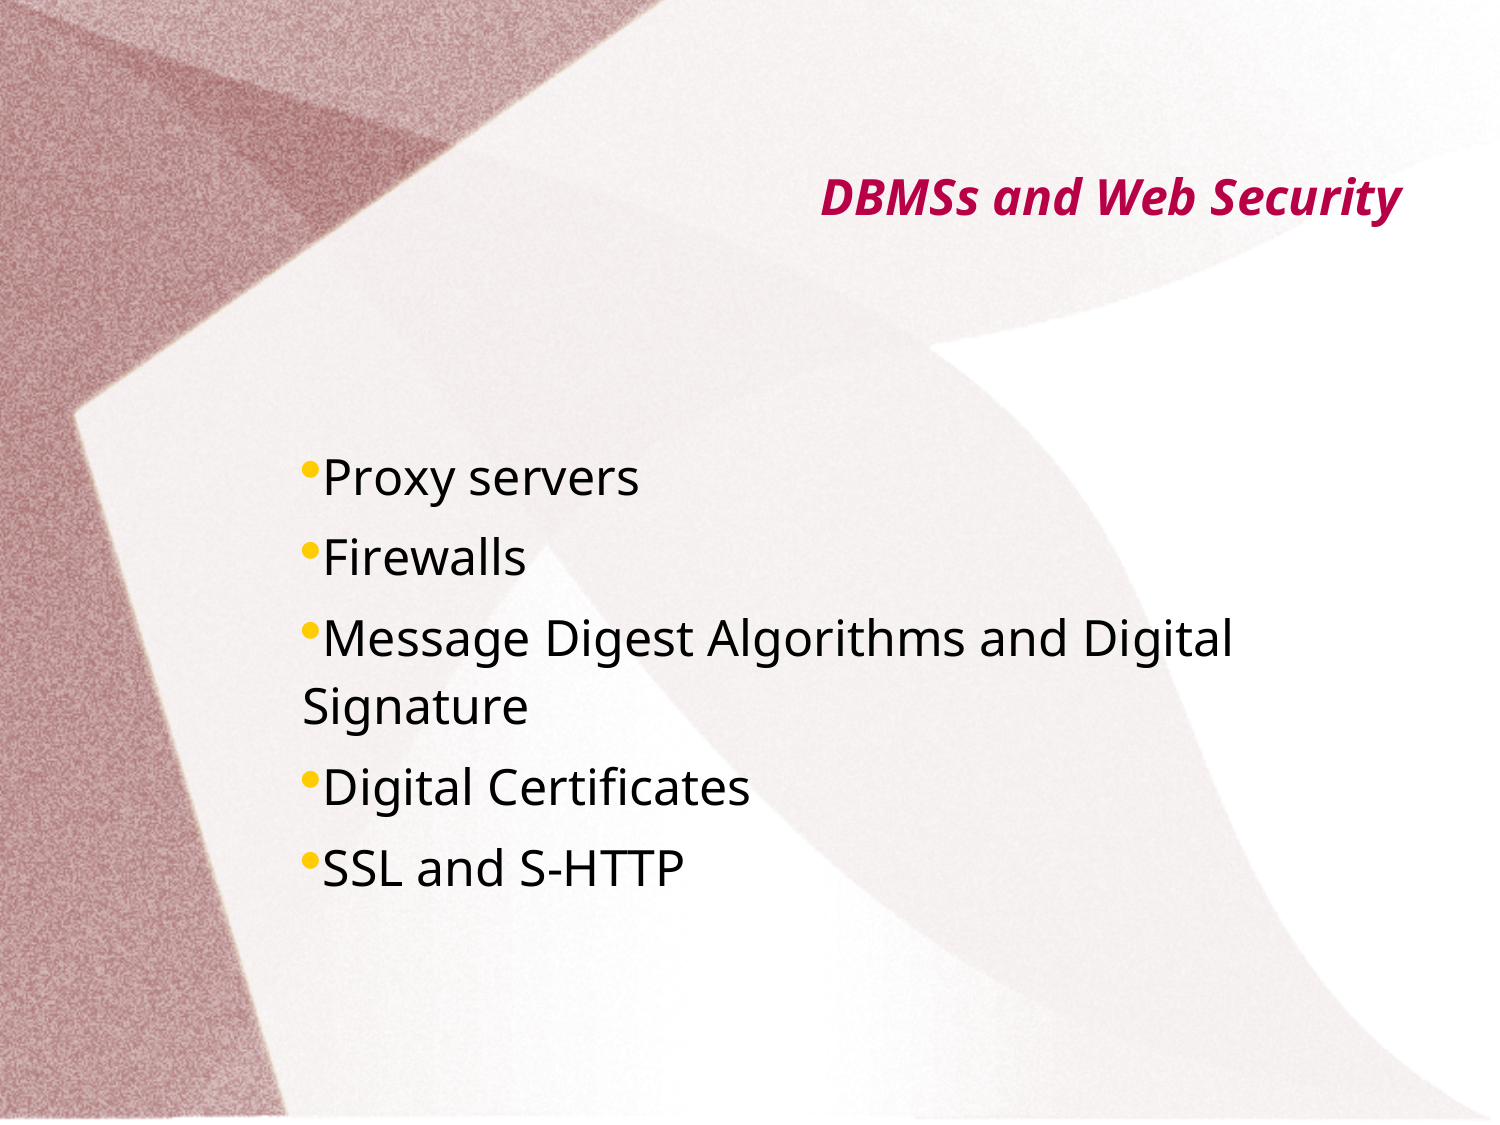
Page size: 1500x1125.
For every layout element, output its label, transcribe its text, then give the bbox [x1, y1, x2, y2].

subtitle Proxy servers Firewalls Message Digest Algorithms and Digital Signature Digital Certificates SSL and S-HTTP [137, 374, 1450, 1088]
picture [0, 0, 1500, 1125]
title DBMSs and Web Security [149, 112, 1417, 238]
